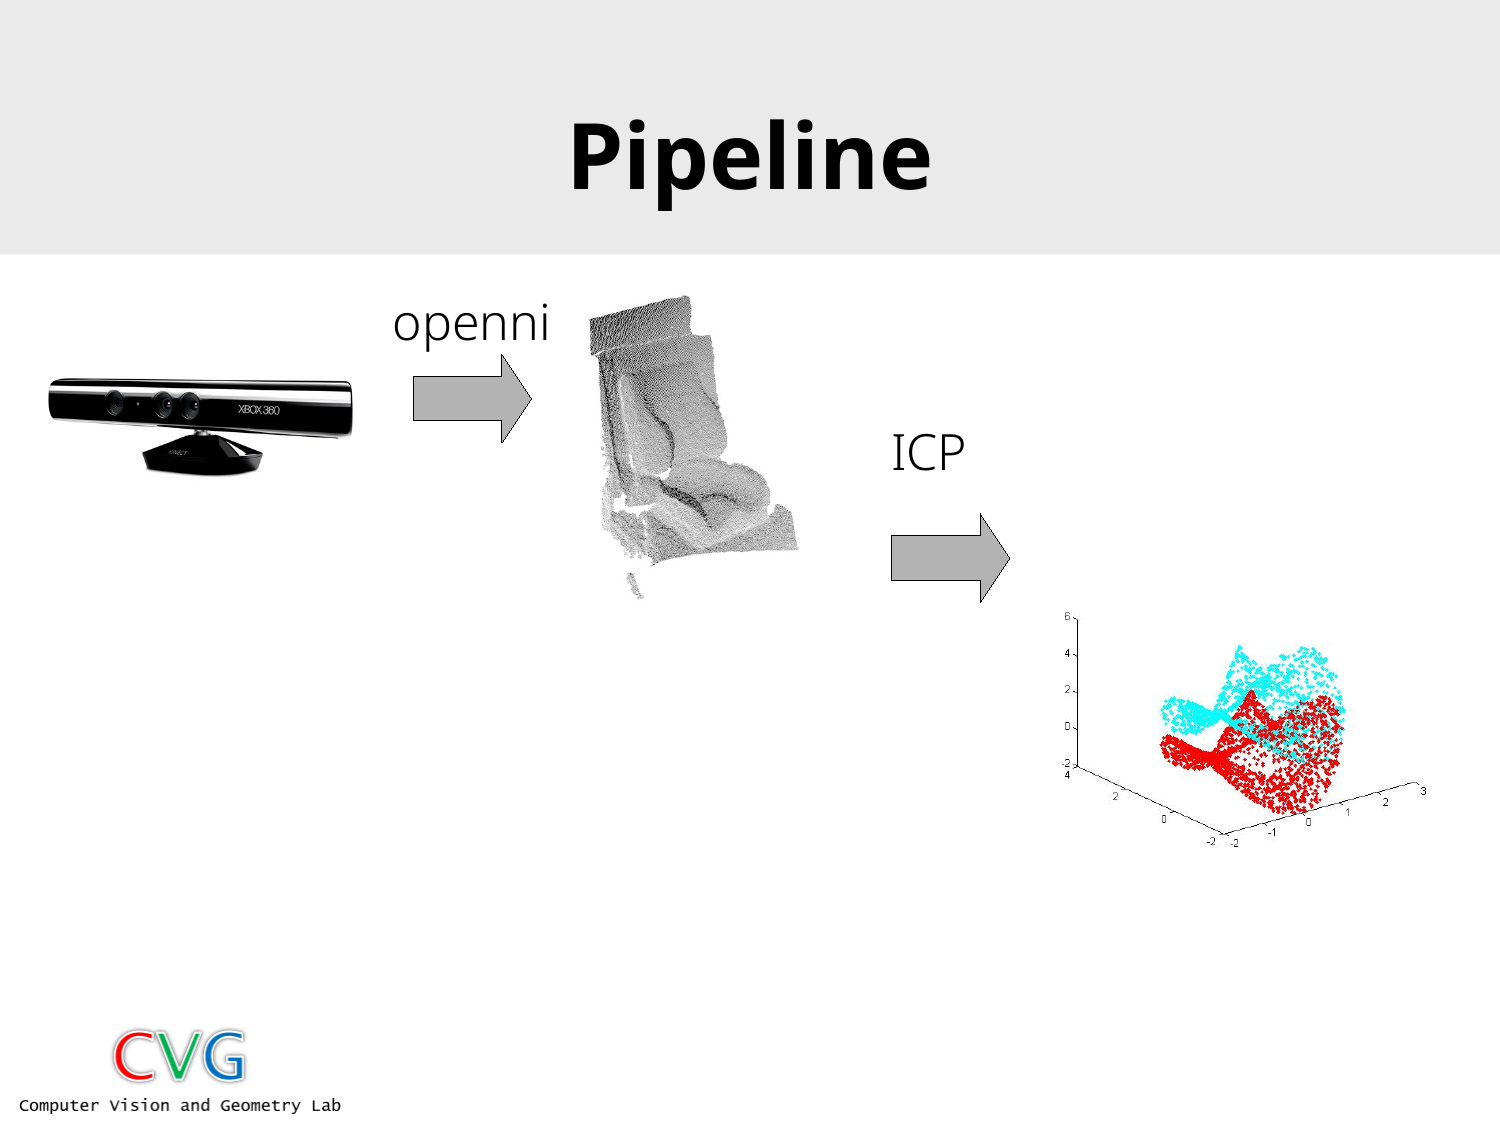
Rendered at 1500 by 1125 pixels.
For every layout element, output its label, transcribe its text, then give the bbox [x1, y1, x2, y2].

picture [48, 295, 355, 562]
picture [583, 295, 798, 602]
text_box ICP [876, 413, 986, 489]
title Pipeline [114, 35, 1386, 271]
picture [1, 996, 359, 1124]
text_box [891, 513, 1010, 603]
text_box [413, 359, 532, 443]
text_box openni [377, 283, 579, 359]
picture [1021, 543, 1455, 869]
